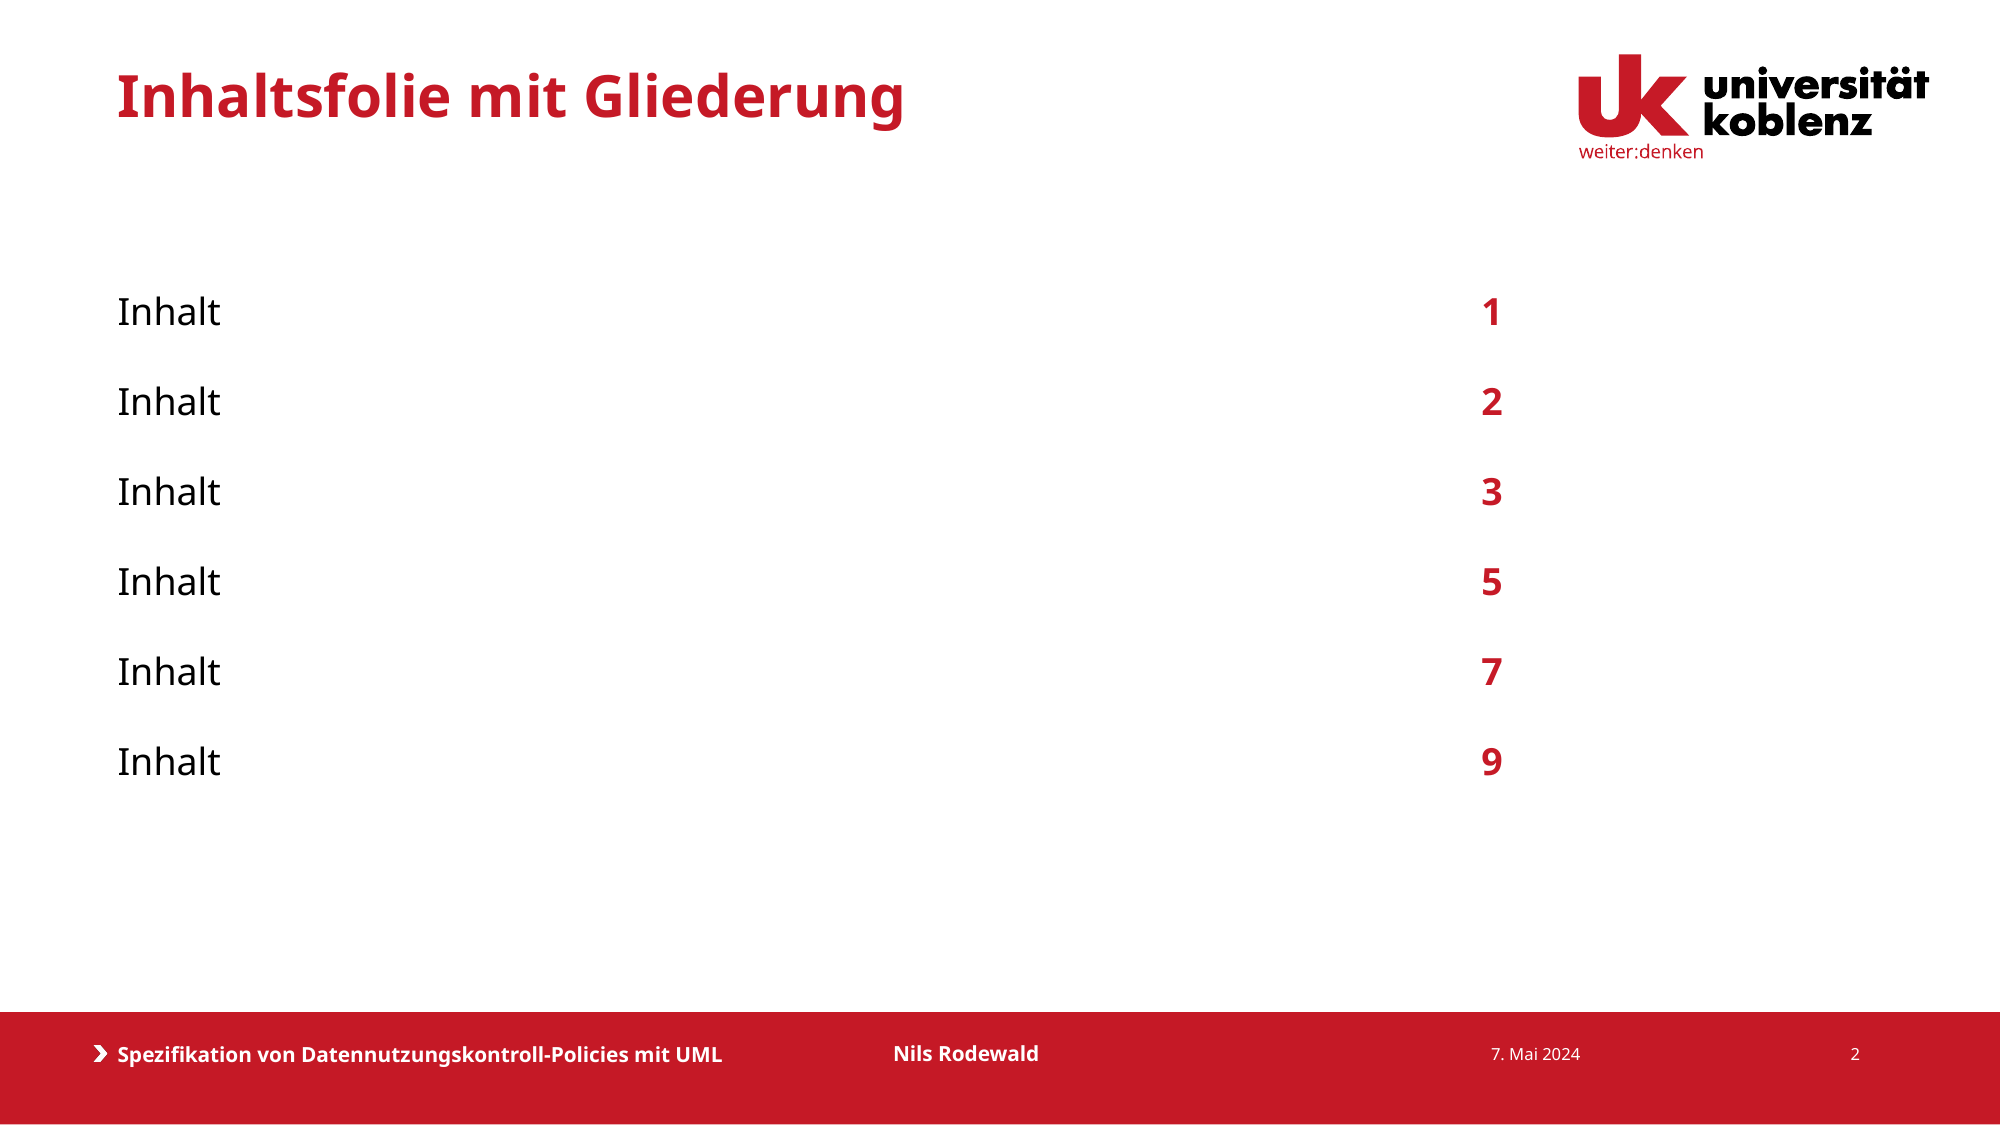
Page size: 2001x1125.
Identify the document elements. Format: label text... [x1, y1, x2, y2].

list 1 2 3 5 7 9 [1466, 235, 1935, 917]
title Inhaltsfolie mit Gliederung [102, 59, 1828, 142]
list Inhalt Inhalt Inhalt Inhalt Inhalt Inhalt [102, 235, 1412, 917]
